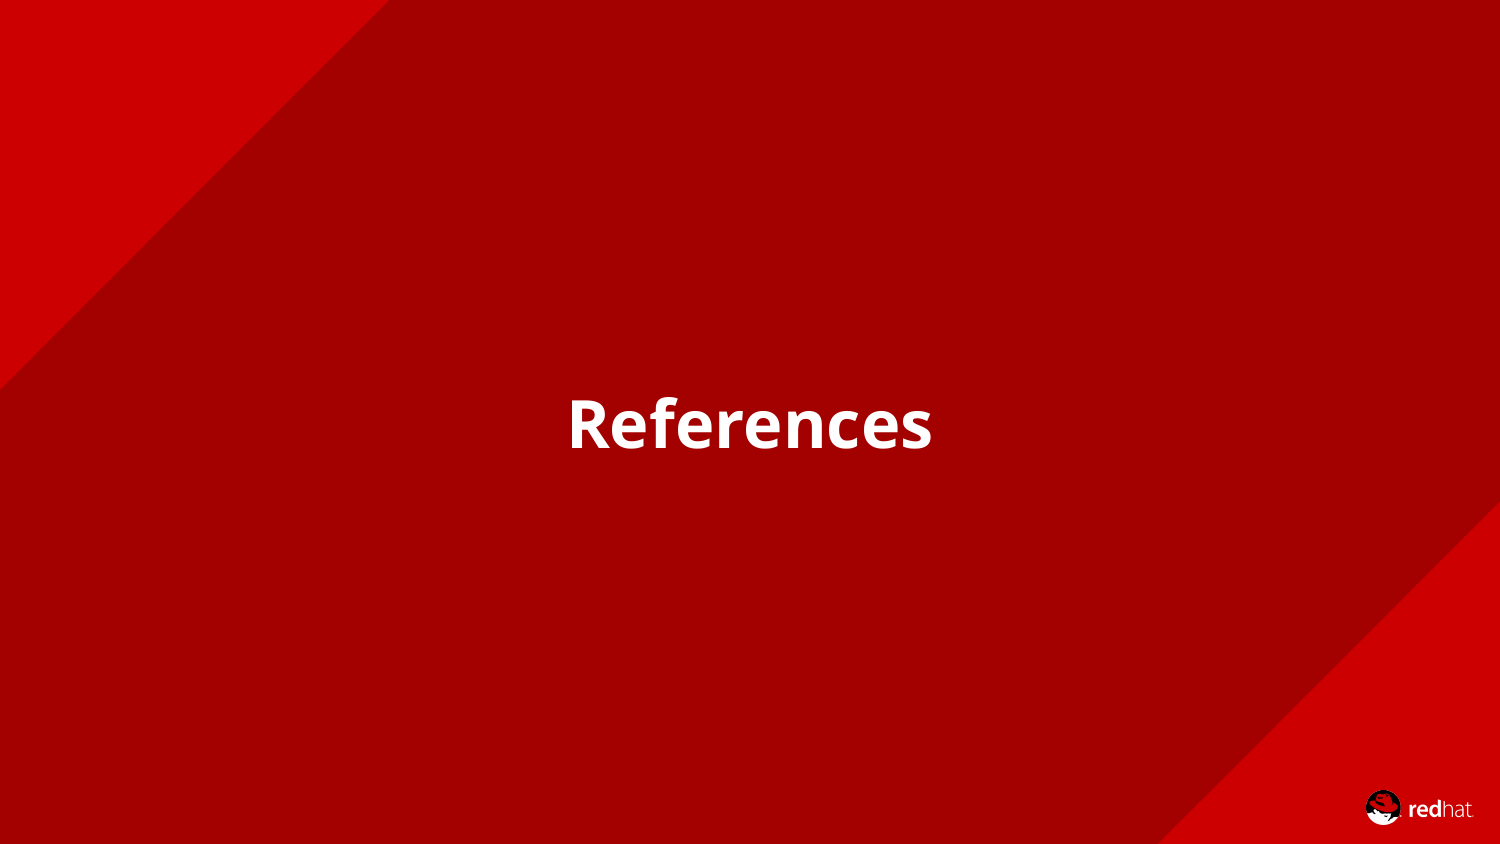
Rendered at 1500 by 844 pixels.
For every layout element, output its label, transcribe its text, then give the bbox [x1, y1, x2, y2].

text_box References [135, 272, 1365, 572]
picture [0, 0, 1500, 844]
